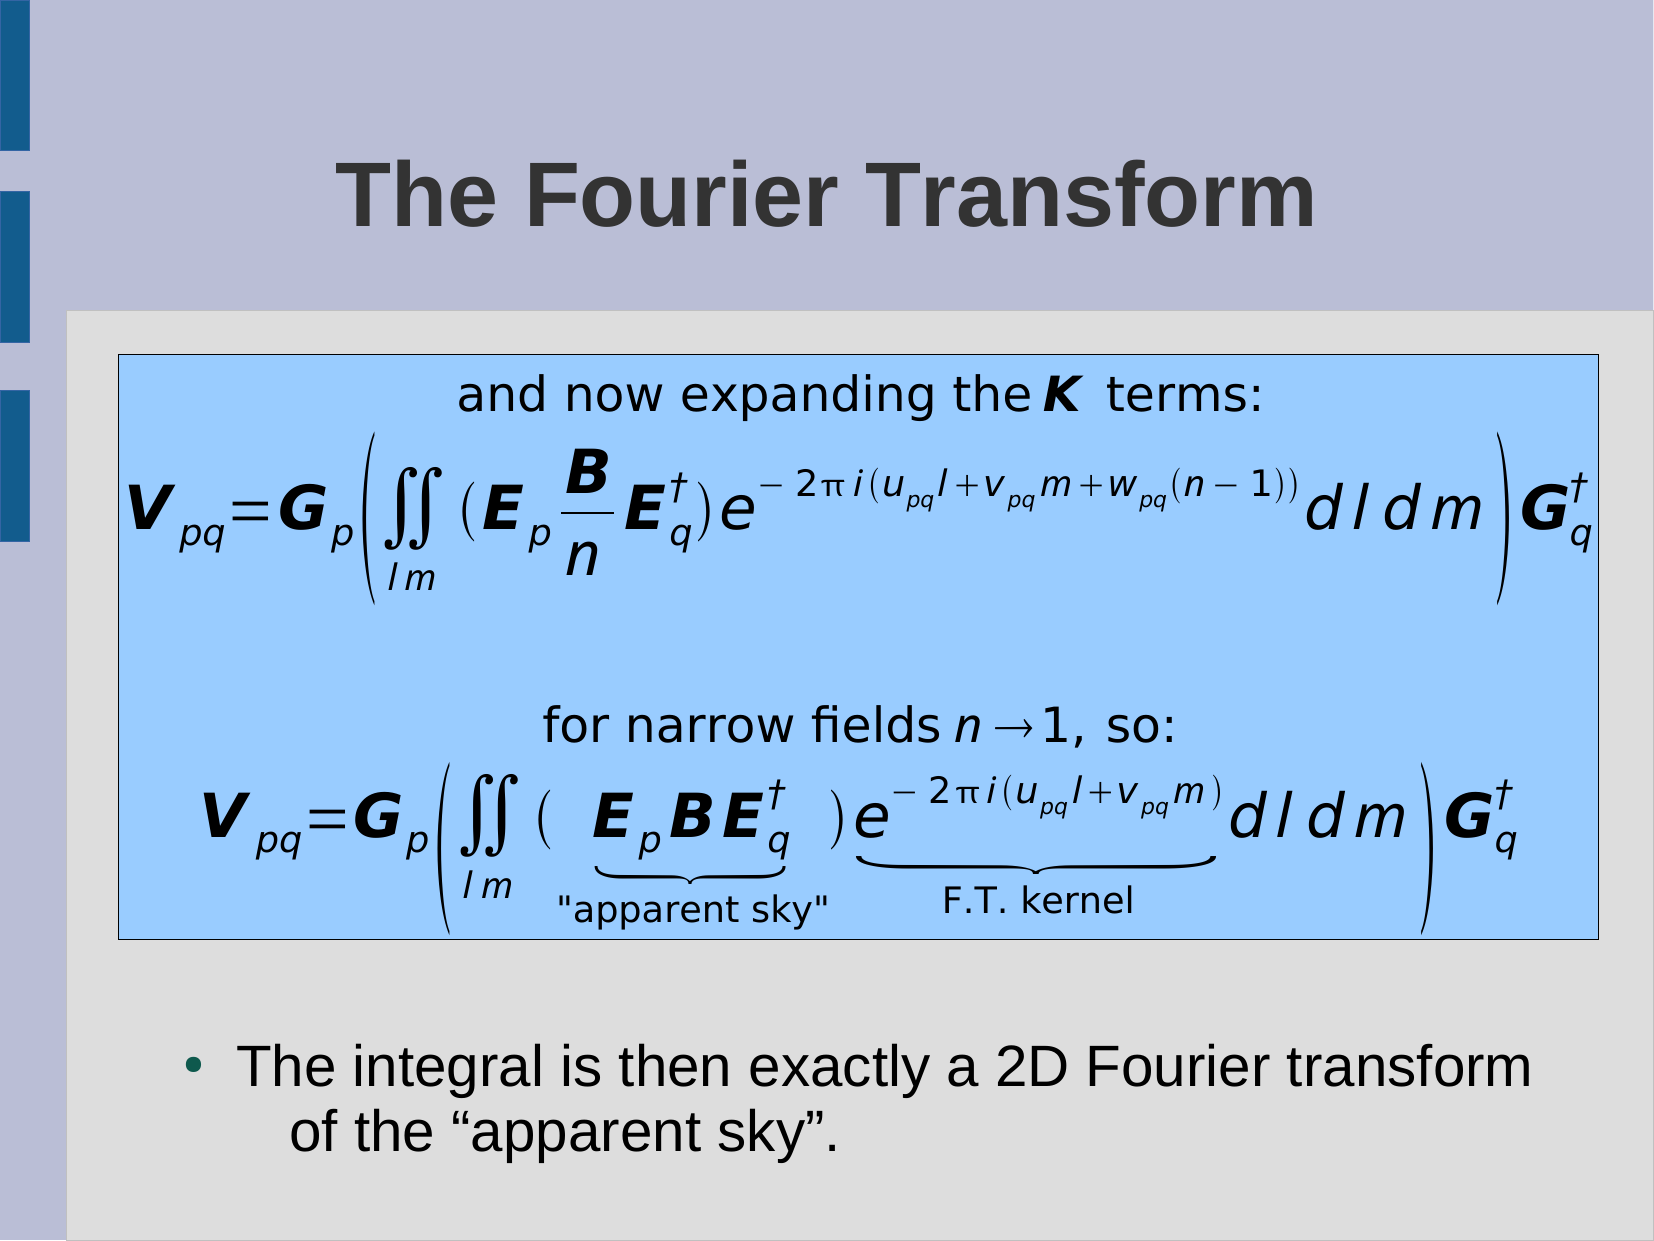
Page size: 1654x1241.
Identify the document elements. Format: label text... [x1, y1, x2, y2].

title The Fourier Transform [121, 91, 1534, 299]
list The integral is then exactly a 2D Fourier transform of the “apparent sky”. [147, 1033, 1560, 1171]
chart [118, 354, 1599, 940]
